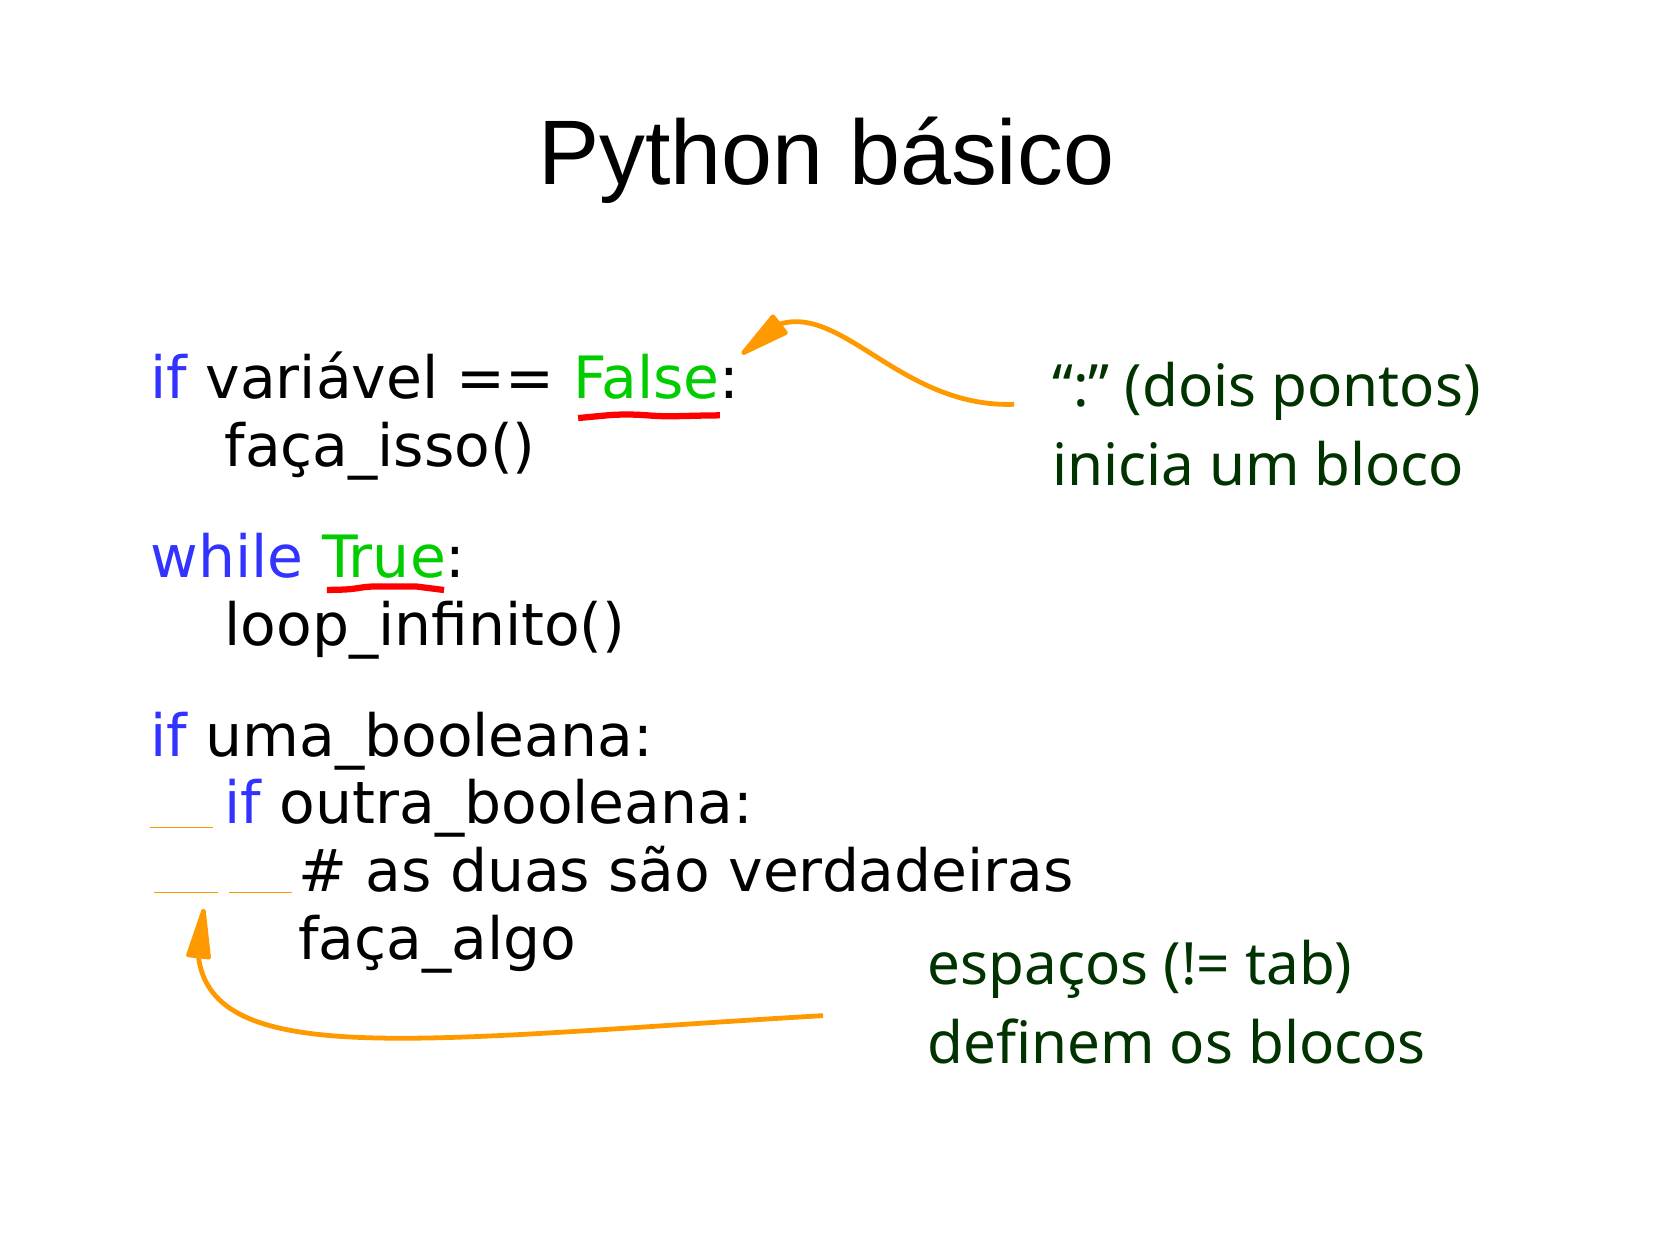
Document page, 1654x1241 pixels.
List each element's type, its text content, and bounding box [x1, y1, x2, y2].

title Python básico [82, 49, 1571, 257]
text_box espaços (!= tab) definem os blocos [913, 914, 1498, 1102]
text_box if variável == False: faça_isso() while True: loop_infinito() if uma_booleana: if outra_booleana: # as duas são verdadeiras faça_algo [135, 336, 1316, 1049]
text_box “:” (dois pontos) inicia um bloco [1037, 336, 1623, 524]
